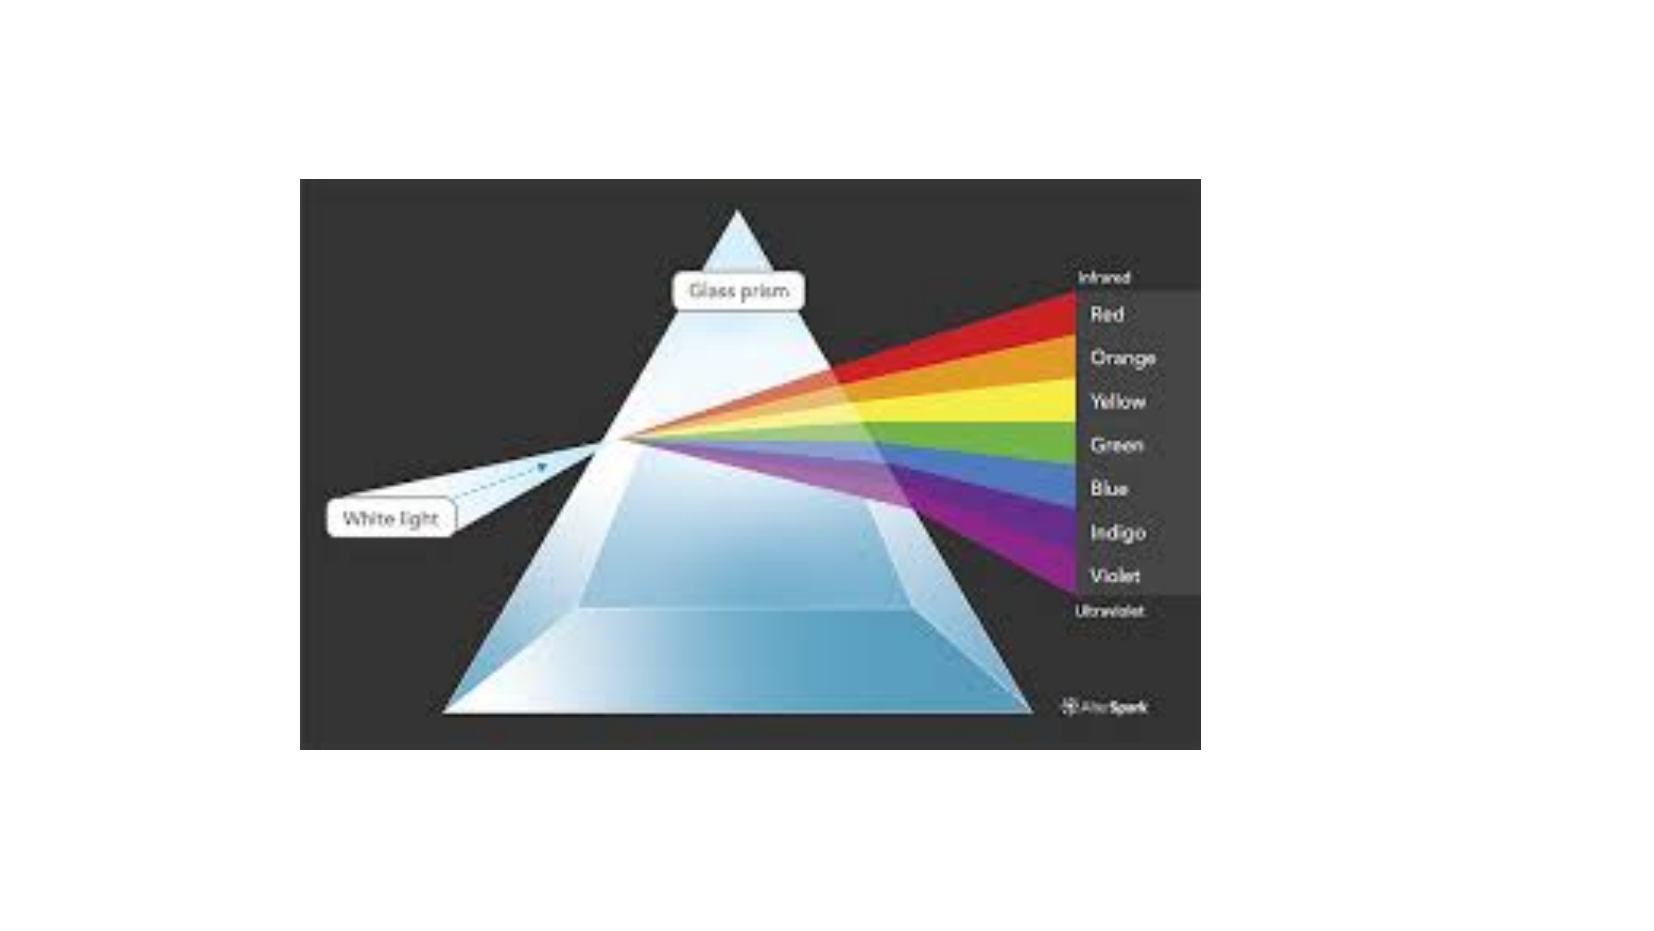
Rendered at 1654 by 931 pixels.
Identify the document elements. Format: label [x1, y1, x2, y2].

picture [300, 179, 1201, 751]
